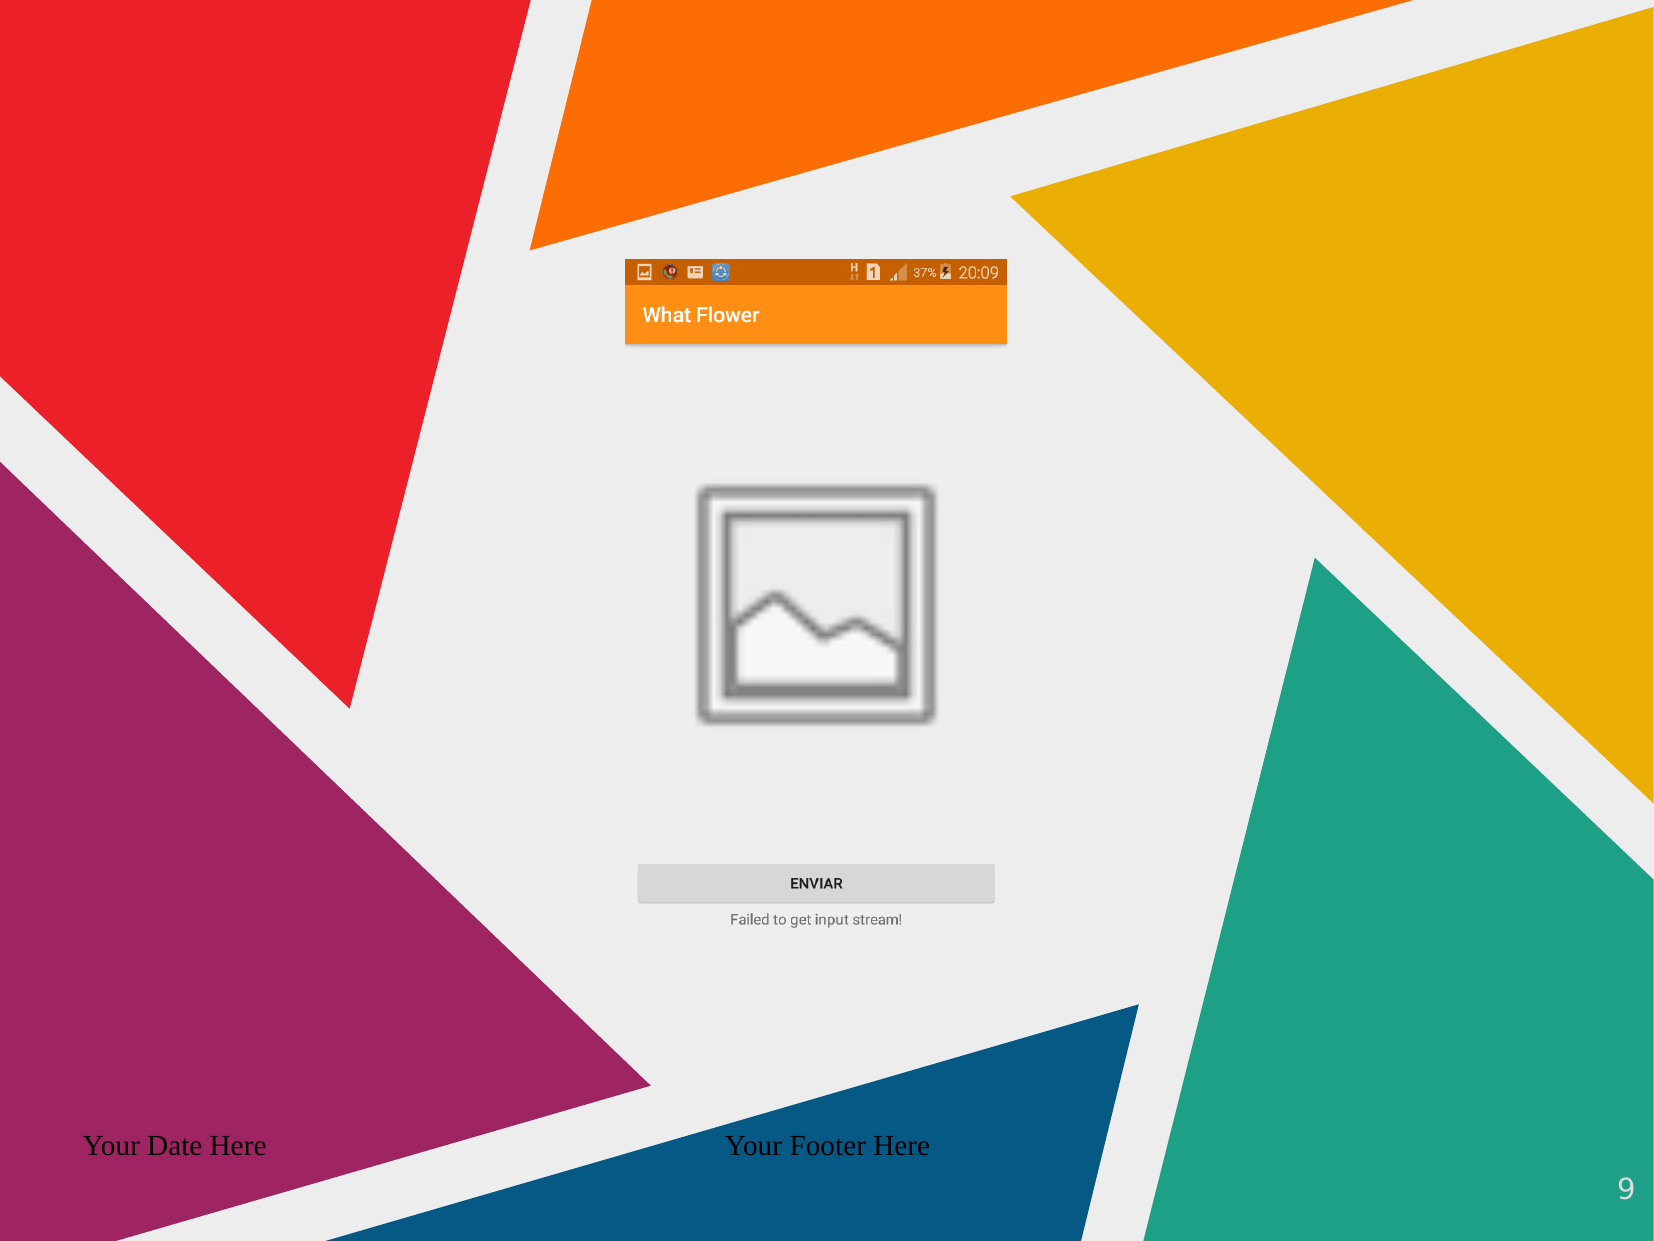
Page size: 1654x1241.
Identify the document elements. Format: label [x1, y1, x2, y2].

picture [625, 259, 1007, 937]
